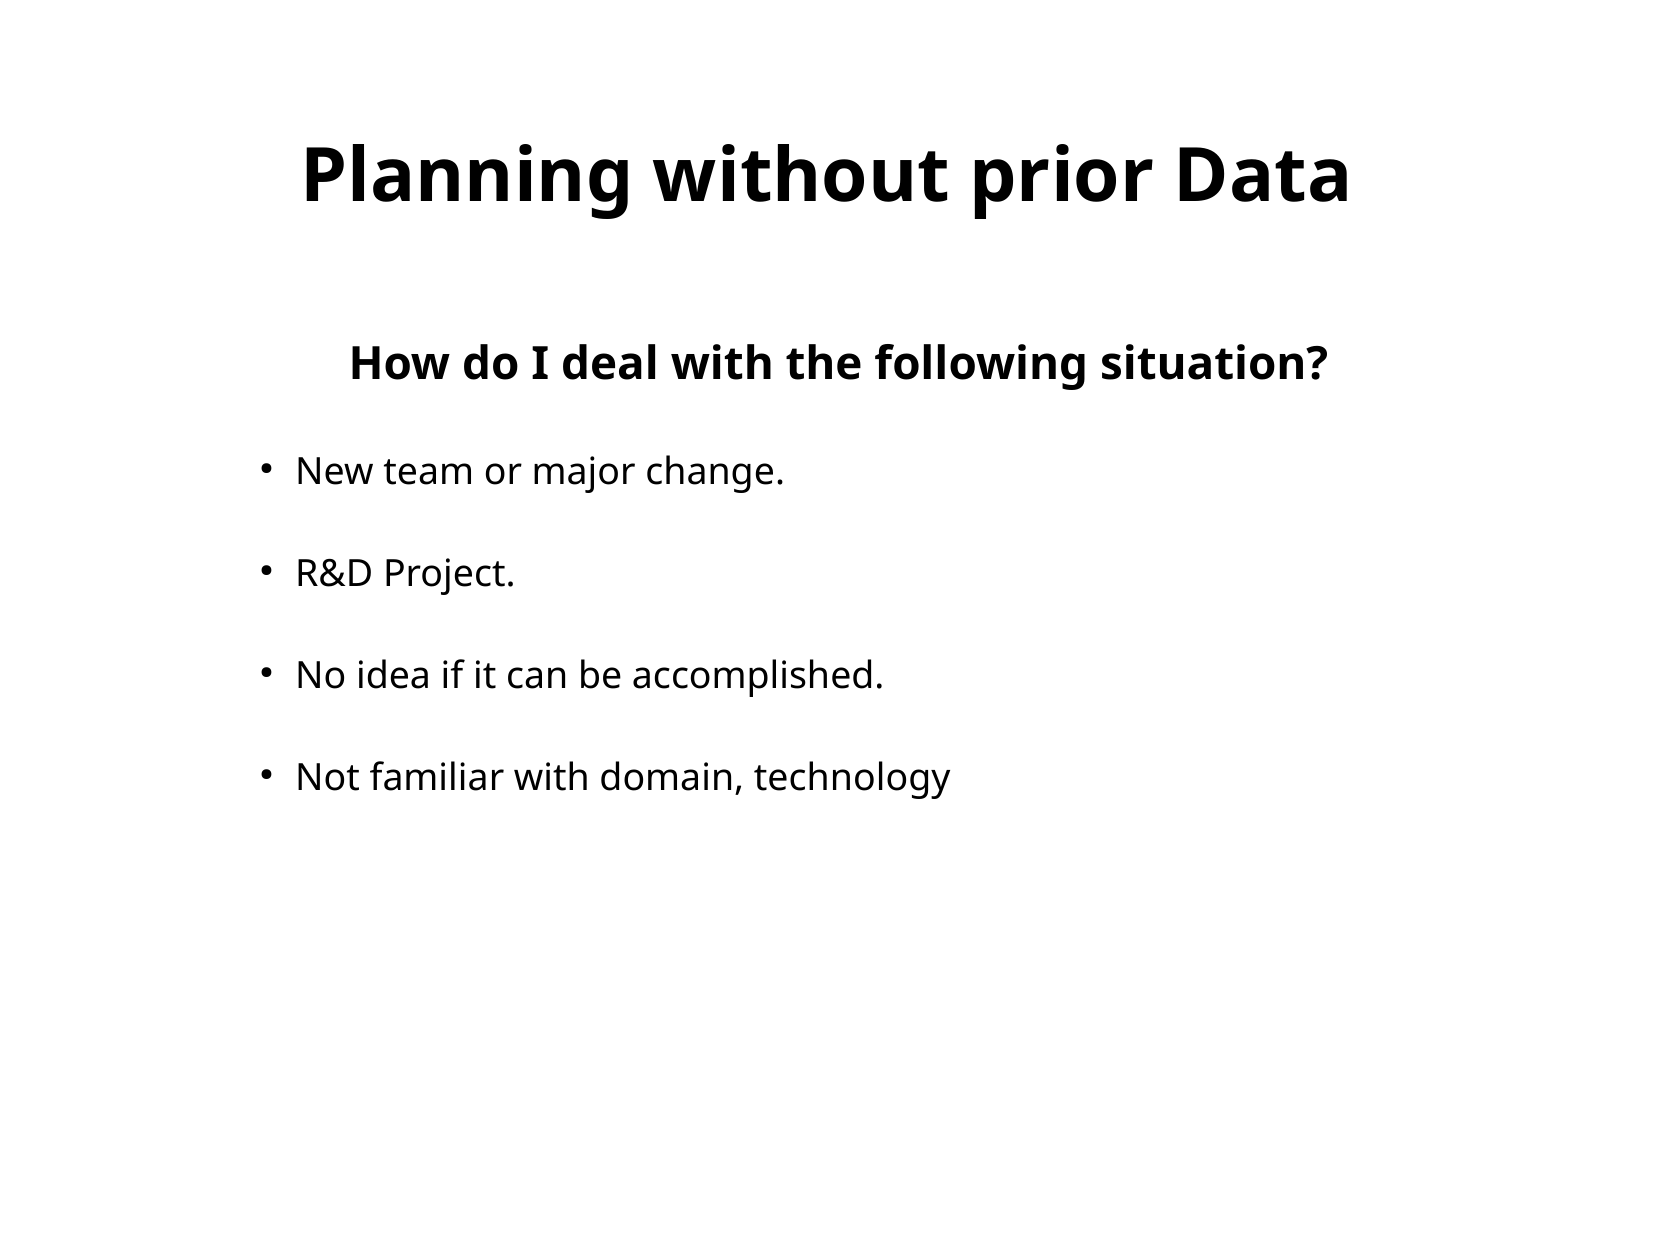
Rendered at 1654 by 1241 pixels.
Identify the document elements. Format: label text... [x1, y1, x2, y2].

text_box How do I deal with the following situation? New team or major change. R&D Project. No idea if it can be accomplished. Not familiar with domain, technology [224, 330, 1453, 1004]
title Planning without prior Data [224, 37, 1430, 308]
